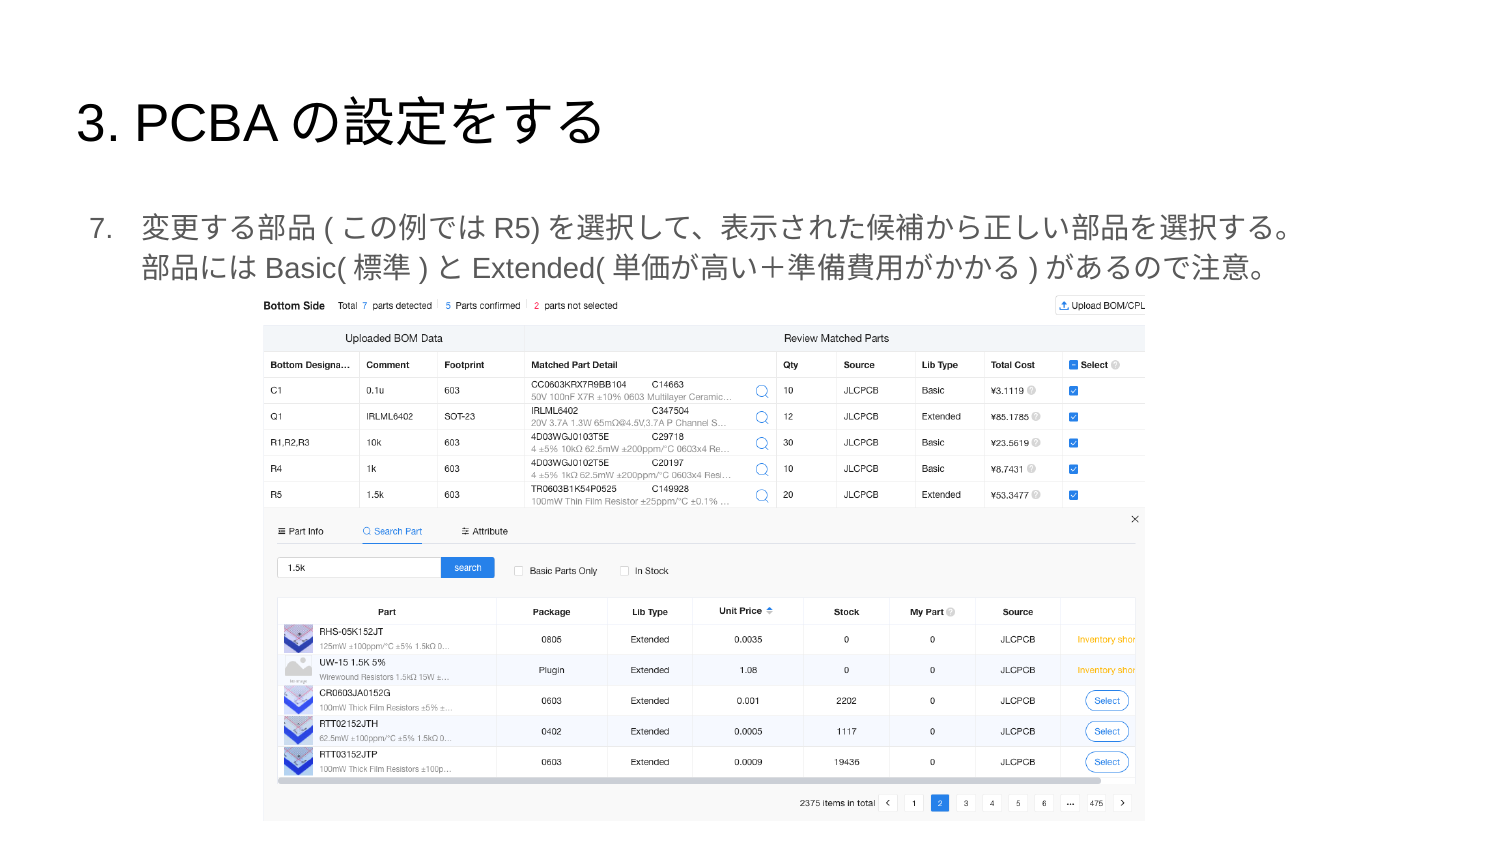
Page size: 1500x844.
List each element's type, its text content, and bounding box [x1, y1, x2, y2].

picture [254, 294, 1145, 821]
title PCBAの設定をする [51, 72, 1449, 167]
list 変更する部品(この例ではR5)を選択して、表示された候補から正しい部品を選択する。 部品にはBasic(標準)とExtended(単価が高い＋準備費用がかかる)があるので注意。 [51, 189, 1472, 750]
